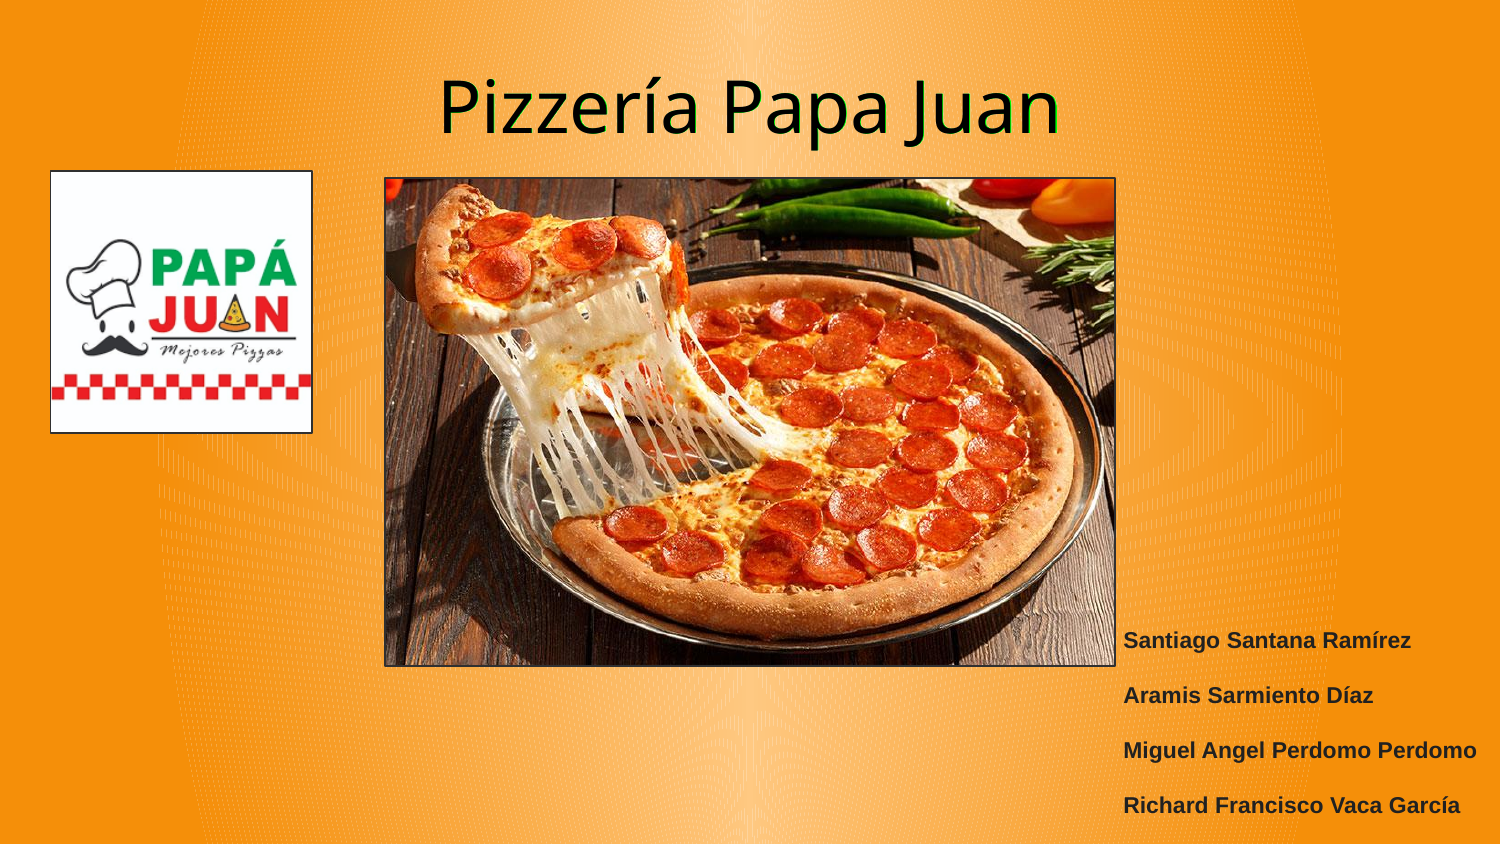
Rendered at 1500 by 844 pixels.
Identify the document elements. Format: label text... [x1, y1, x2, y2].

text_box Santiago Santana Ramírez Aramis Sarmiento Díaz Miguel Angel Perdomo Perdomo Richard Francisco Vaca García [1108, 610, 1500, 833]
picture [51, 171, 312, 433]
picture [385, 178, 1115, 666]
title Pizzería Papa Juan [51, 45, 1449, 172]
